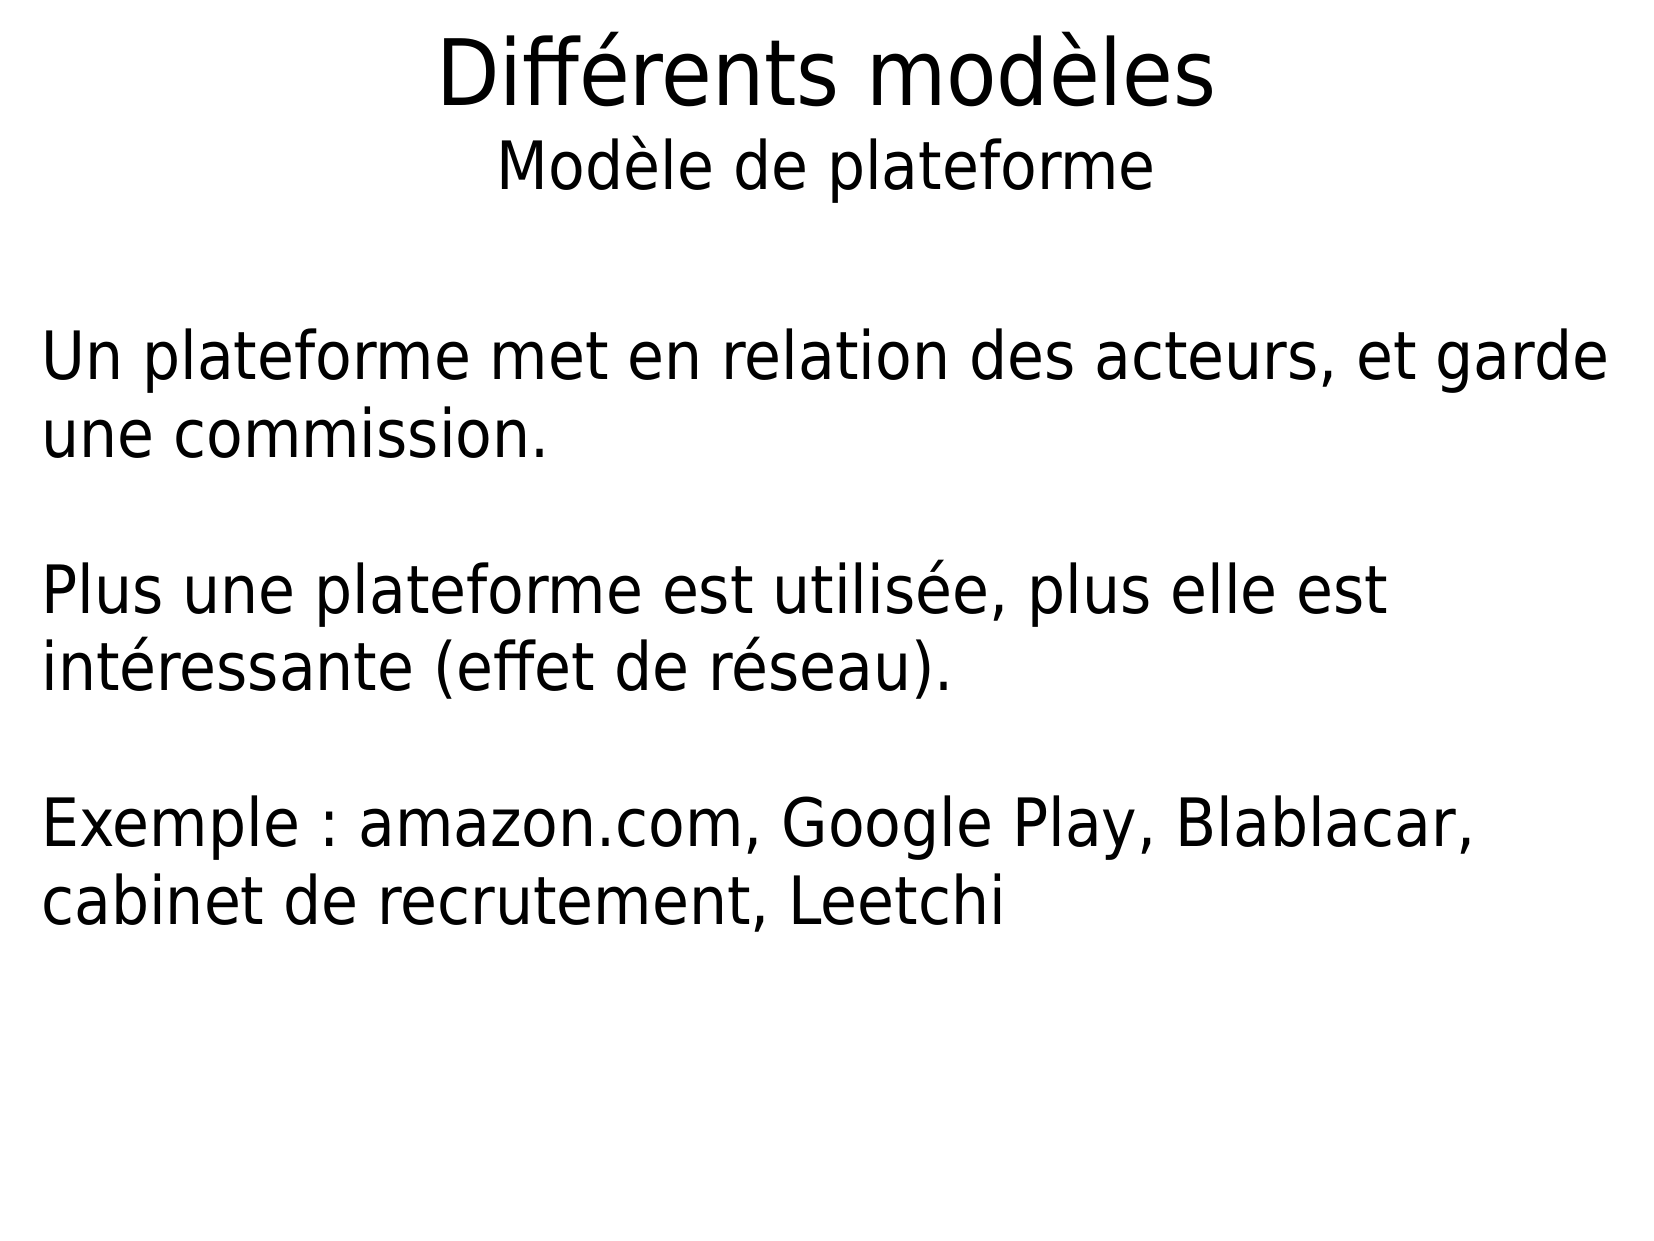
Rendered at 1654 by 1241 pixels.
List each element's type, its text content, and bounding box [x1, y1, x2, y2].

title Un plateforme met en relation des acteurs, et garde une commission. Plus une plateforme est utilisée, plus elle est intéressante (effet de réseau). Exemple : amazon.com, Google Play, Blablacar, cabinet de recrutement, Leetchi [41, 240, 1613, 1201]
title Différents modèles Modèle de plateforme [41, 12, 1613, 214]
